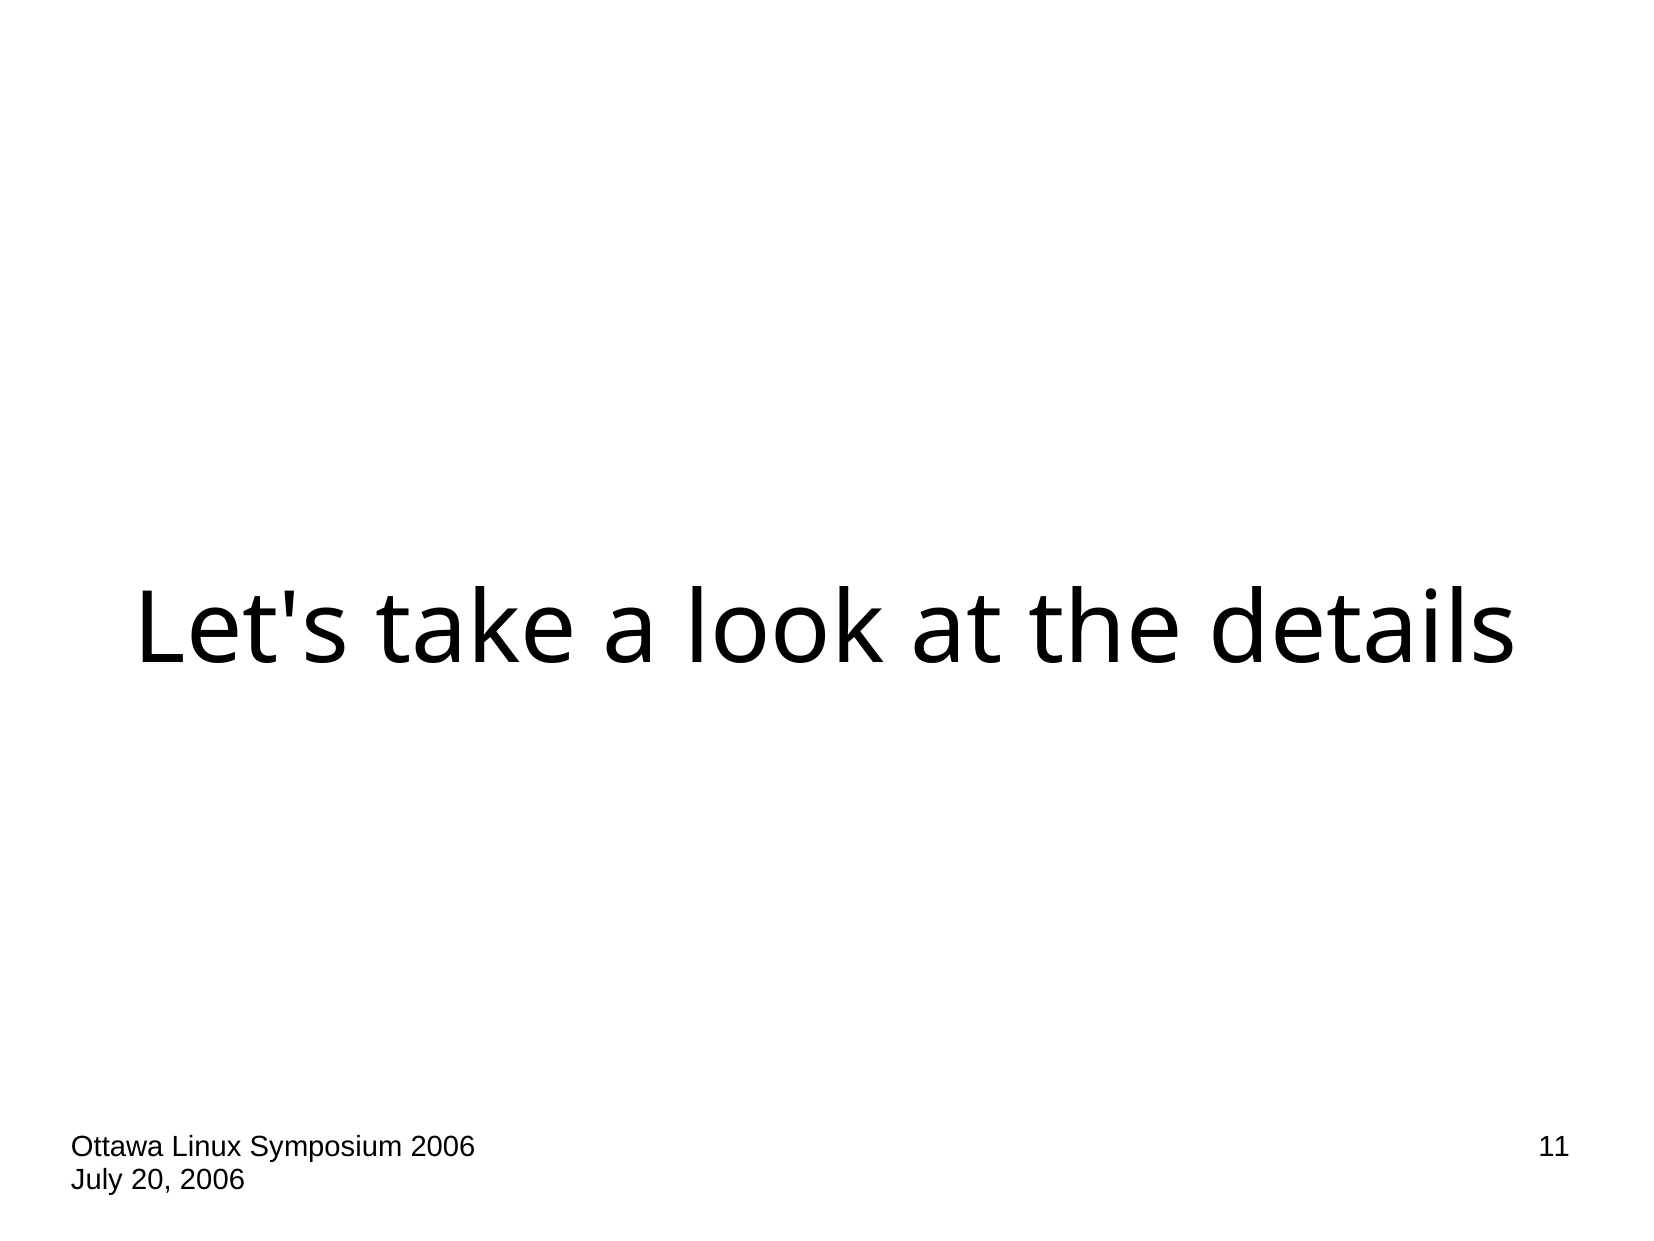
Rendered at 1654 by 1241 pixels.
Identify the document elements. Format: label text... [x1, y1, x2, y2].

title Let's take a look at the details [82, 519, 1571, 728]
